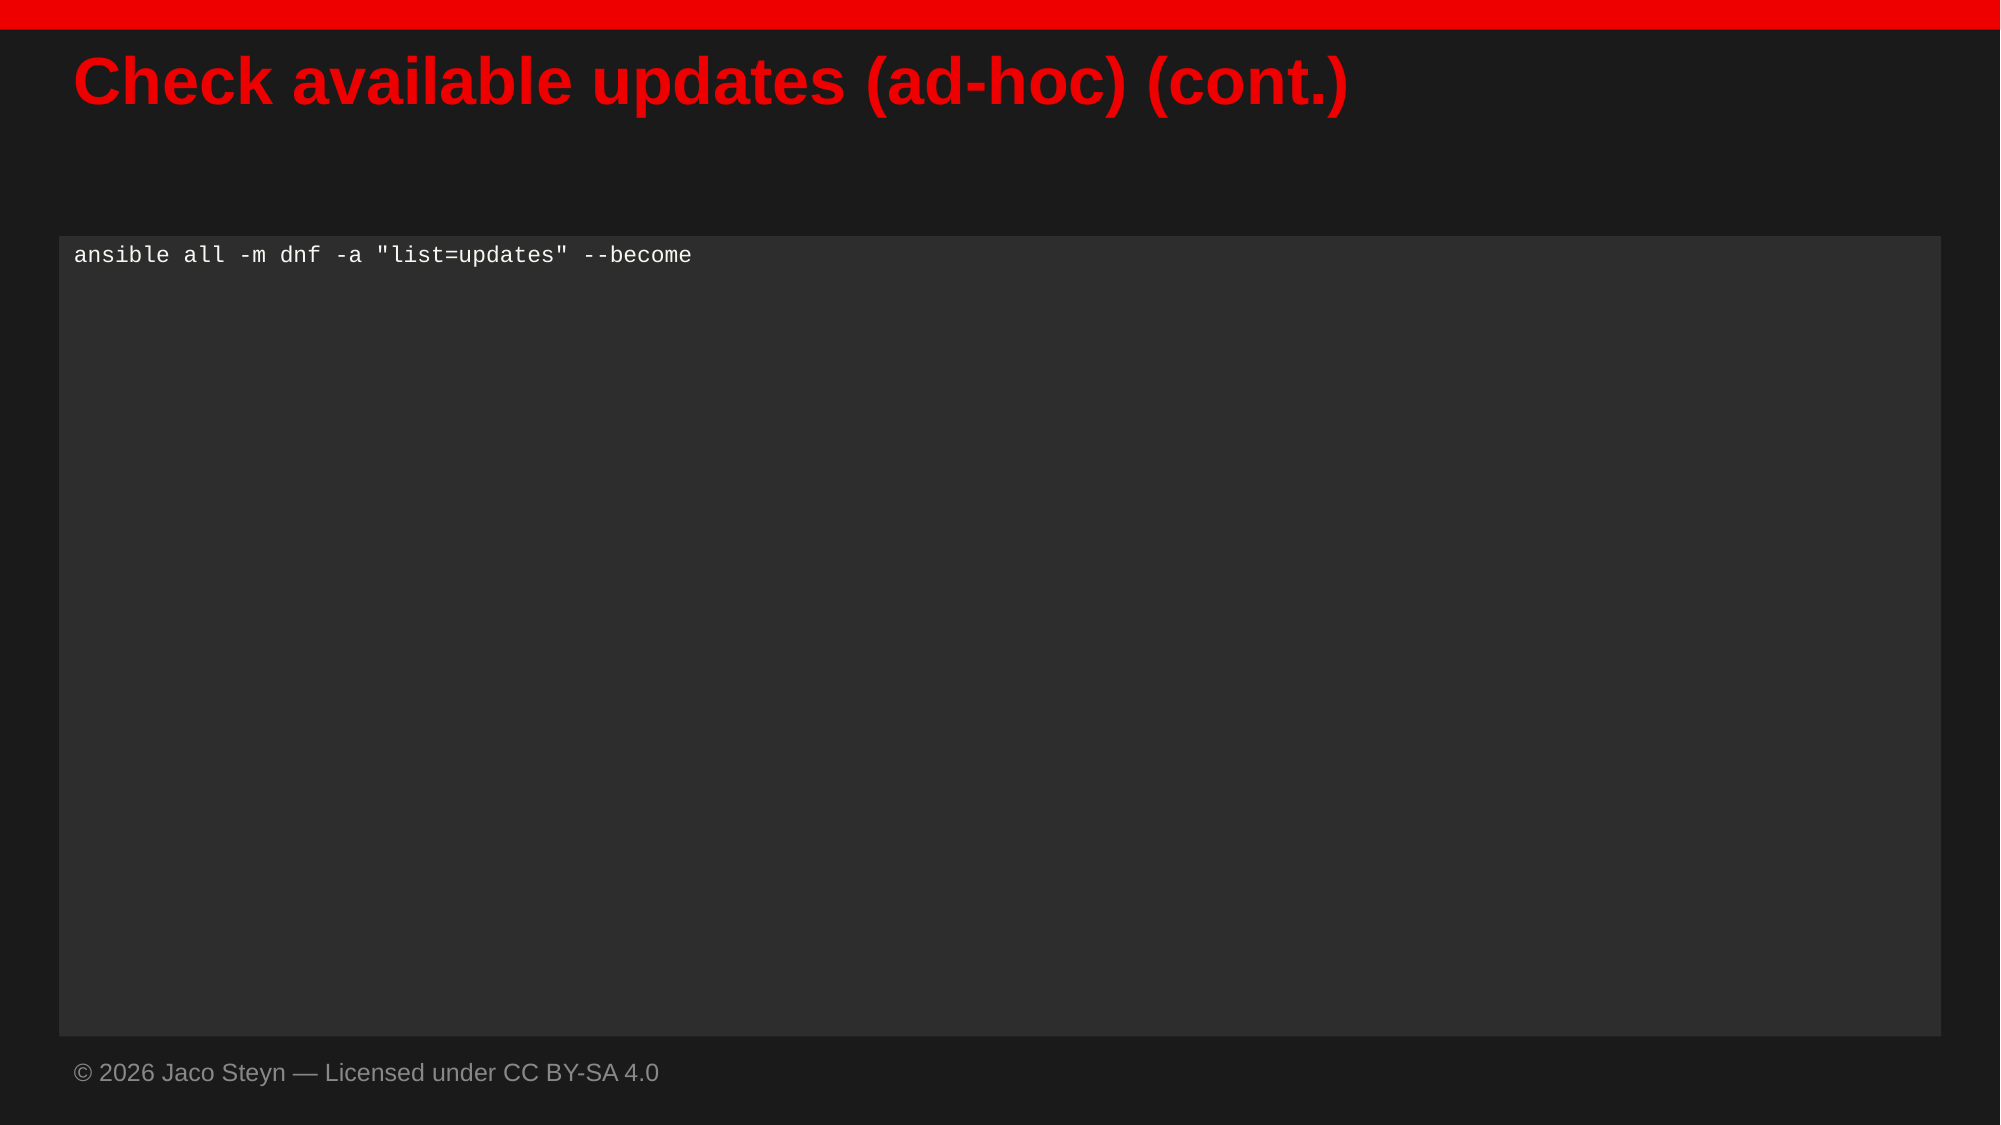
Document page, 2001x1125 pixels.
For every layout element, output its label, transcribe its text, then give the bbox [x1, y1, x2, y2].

text_box © 2026 Jaco Steyn — Licensed under CC BY-SA 4.0 [59, 1051, 1942, 1093]
text_box Check available updates (ad-hoc) (cont.) [59, 36, 1942, 208]
text_box ansible all -m dnf -a "list=updates" --become [59, 236, 1942, 1037]
text_box [0, 0, 2001, 30]
